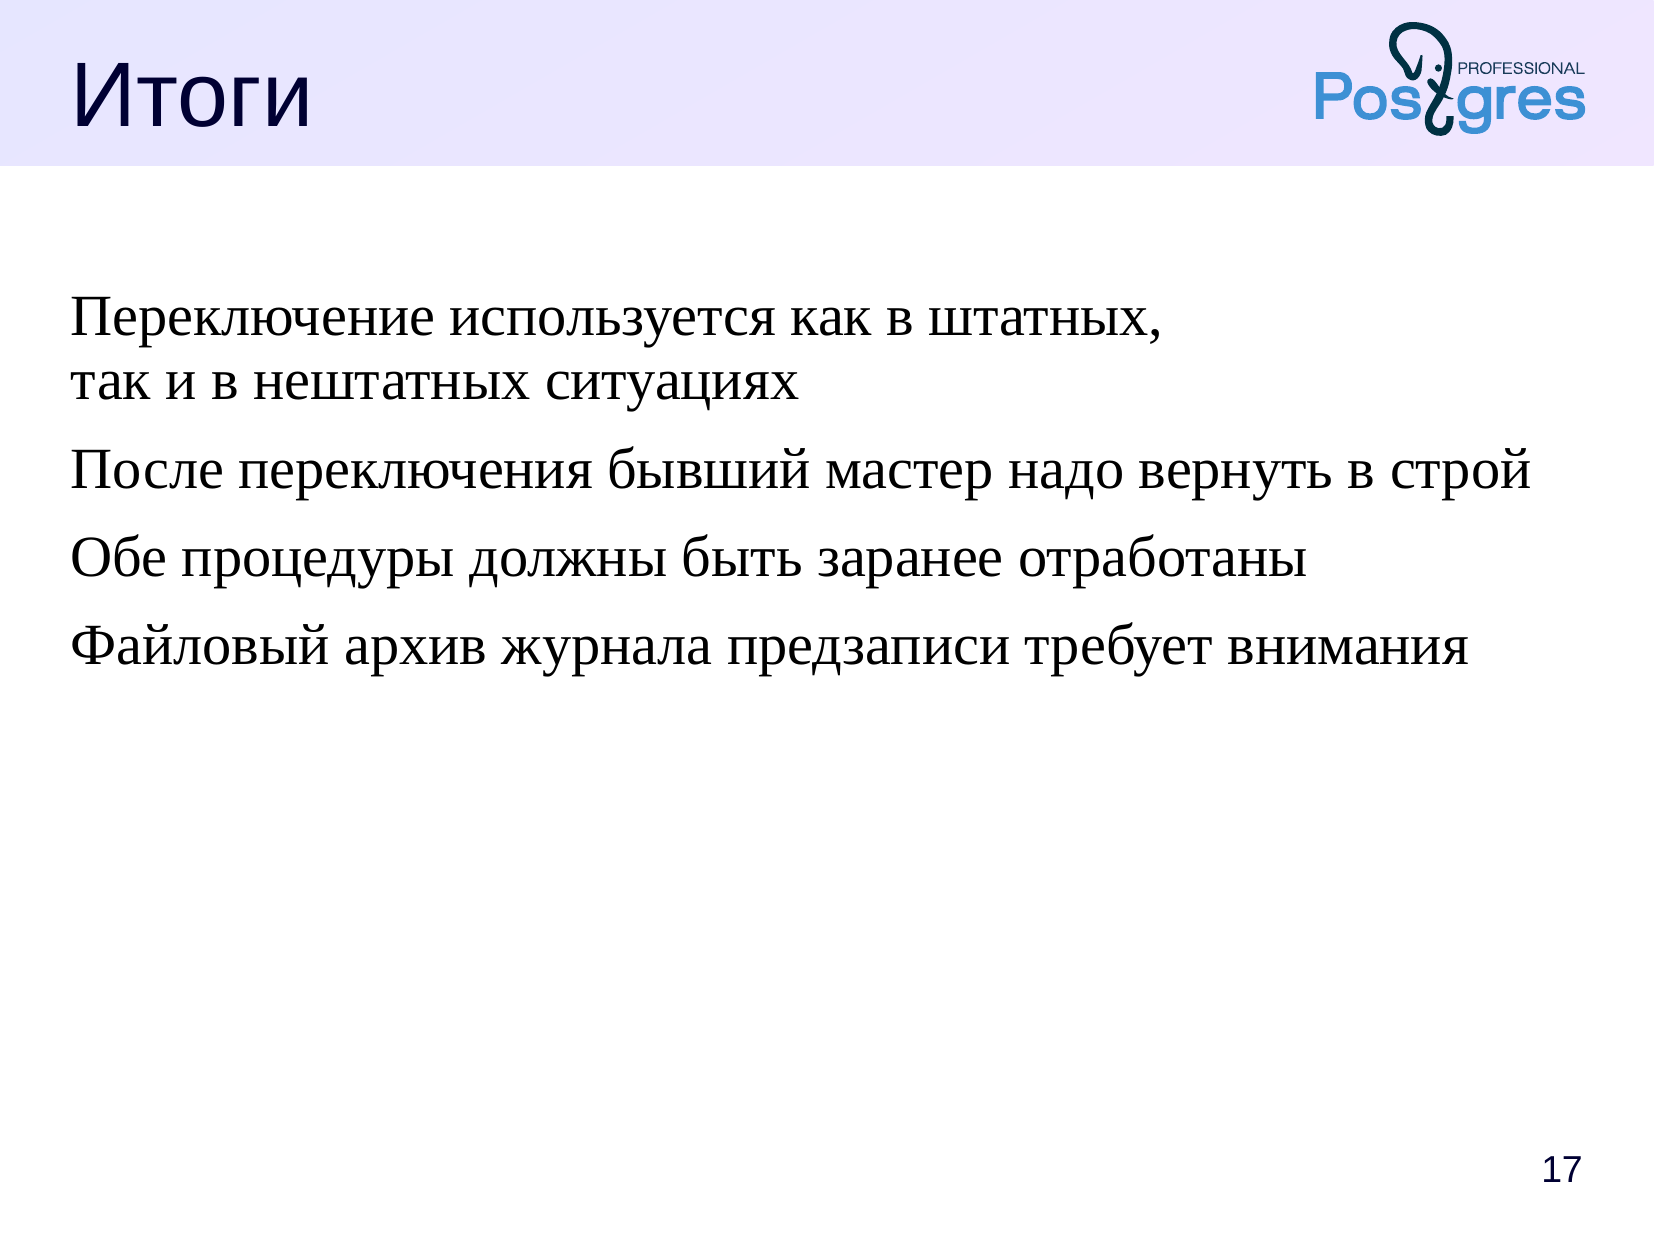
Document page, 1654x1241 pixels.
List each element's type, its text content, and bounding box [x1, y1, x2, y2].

title Итоги [70, 43, 1241, 147]
list Переключение используется как в штатных, так и в нештатных ситуациях После переключения бывший мастер надо вернуть в строй Обе процедуры должны быть заранее отработаны Файловый архив журнала предзаписи требует внимания [70, 283, 1583, 1134]
